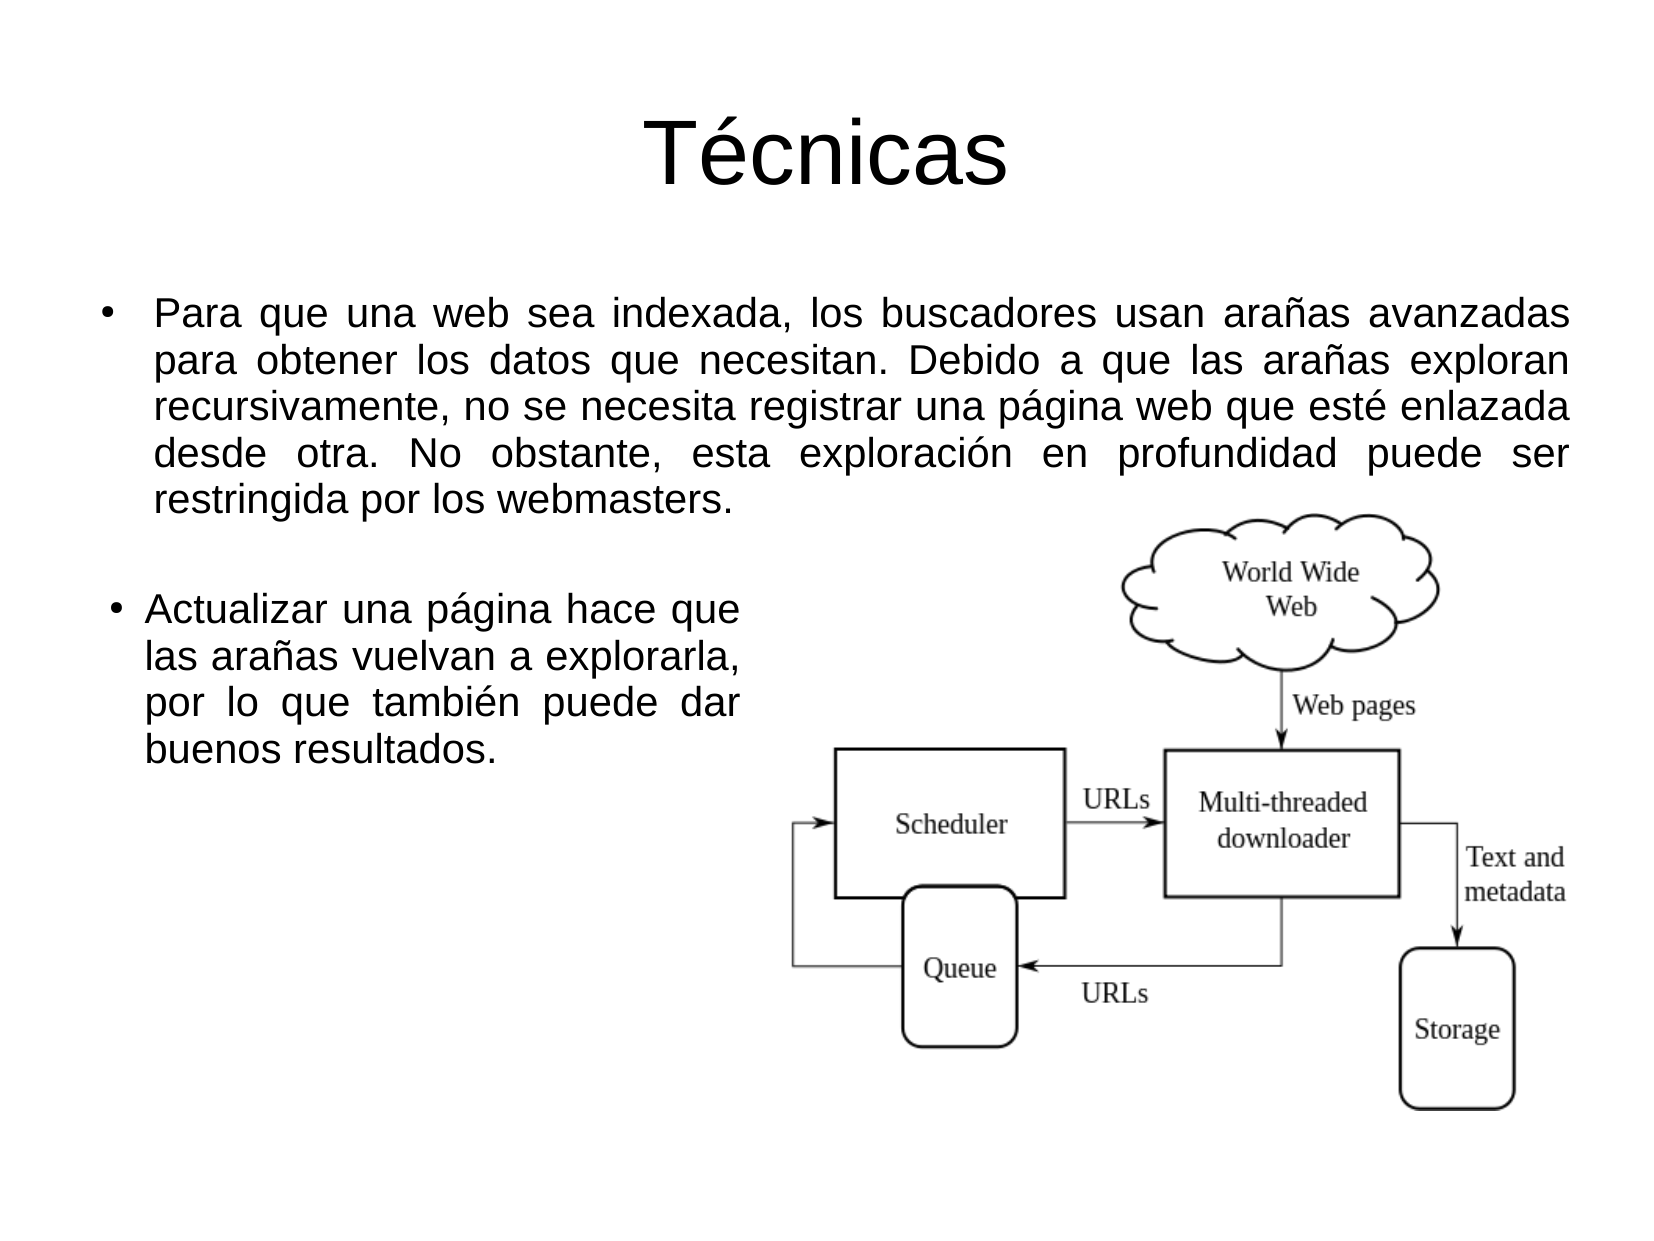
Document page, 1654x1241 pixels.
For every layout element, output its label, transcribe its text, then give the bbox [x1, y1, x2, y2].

title Técnicas [82, 49, 1571, 257]
list Para que una web sea indexada, los buscadores usan arañas avanzadas para obtener los datos que necesitan. Debido a que las arañas exploran recursivamente, no se necesita registrar una página web que esté enlazada desde otra. No obstante, esta exploración en profundidad puede ser restringida por los webmasters. [82, 290, 1571, 1010]
text_box Actualizar una página hace que las arañas vuelvan a explorarla, por lo que también puede dar buenos resultados. [94, 578, 756, 1063]
picture [789, 513, 1571, 1111]
